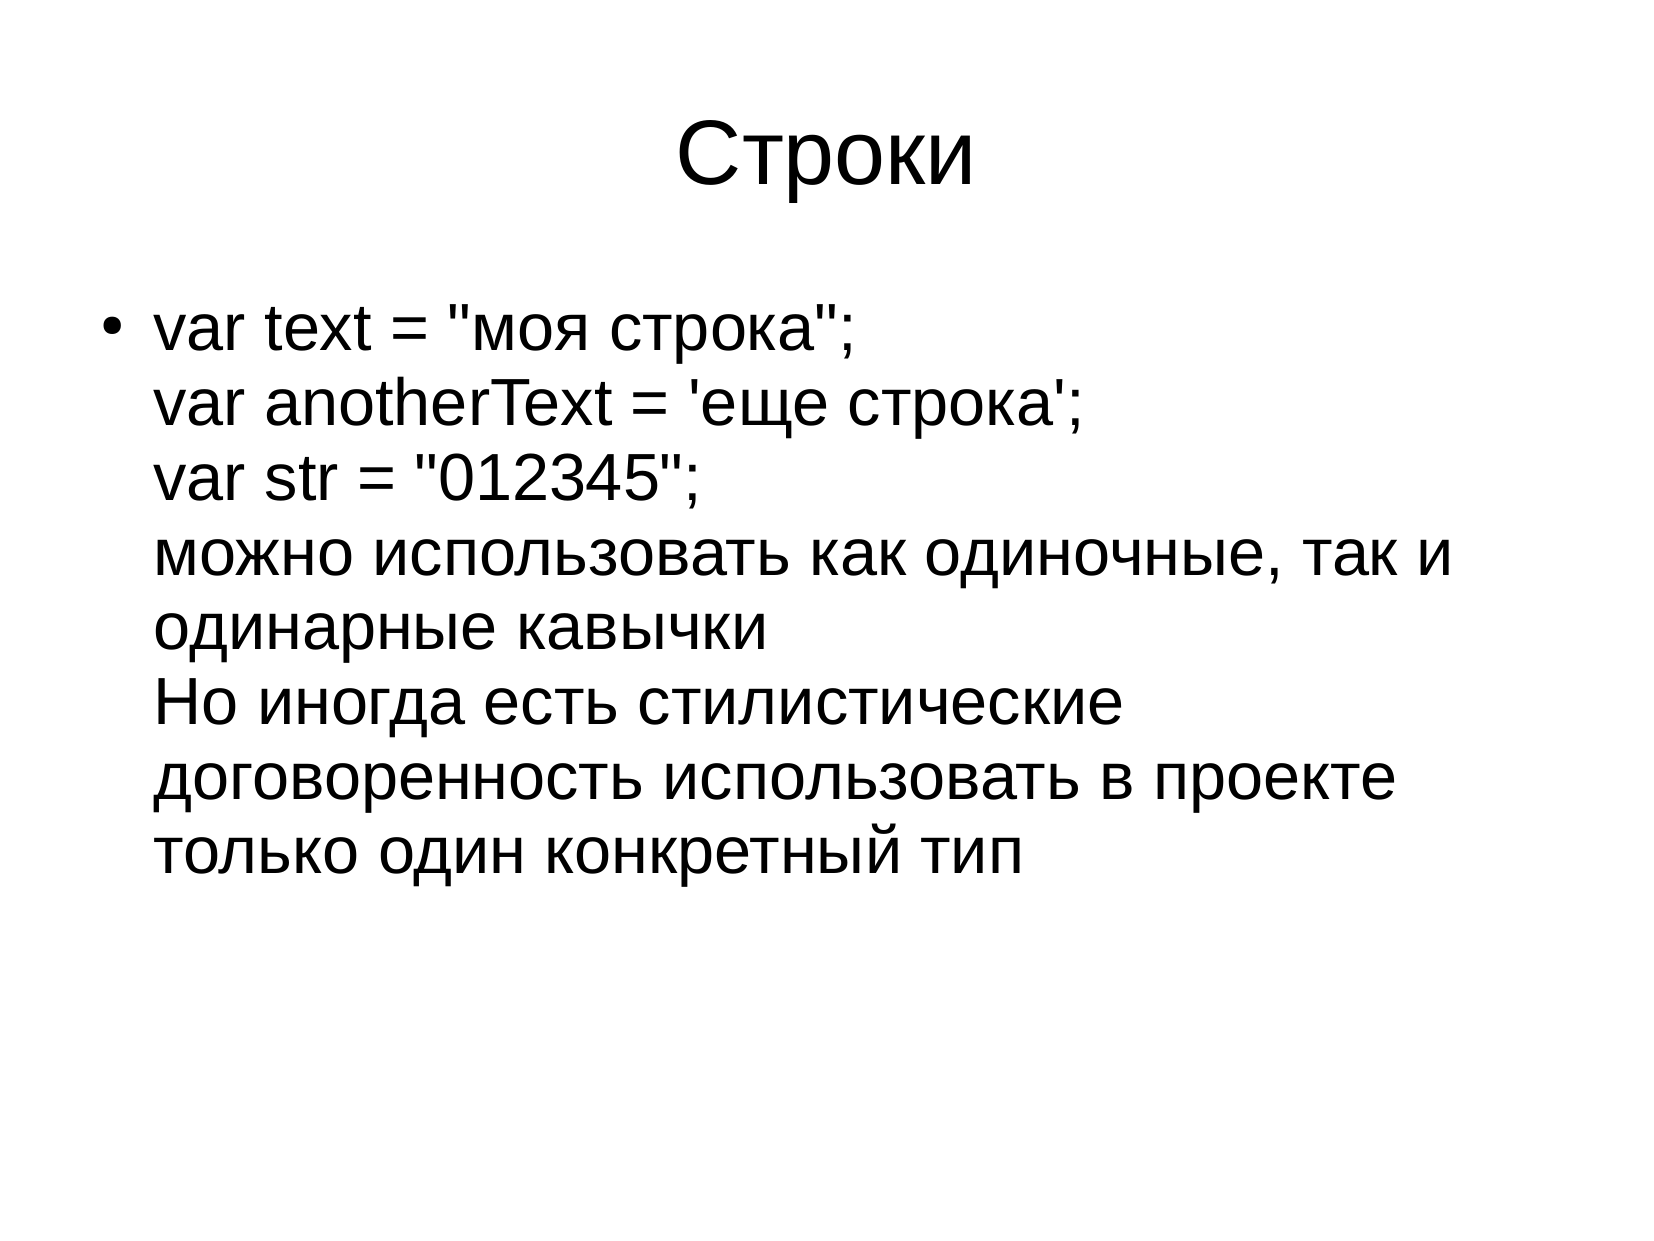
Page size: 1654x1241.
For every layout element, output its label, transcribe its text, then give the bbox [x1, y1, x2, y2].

title Строки [82, 49, 1571, 257]
list var text = "моя строка"; var anotherText = 'еще строка'; var str = "012345"; можно использовать как одиночные, так и одинарные кавычки Но иногда есть стилистические договоренность использовать в проекте только один конкретный тип [82, 290, 1571, 1109]
